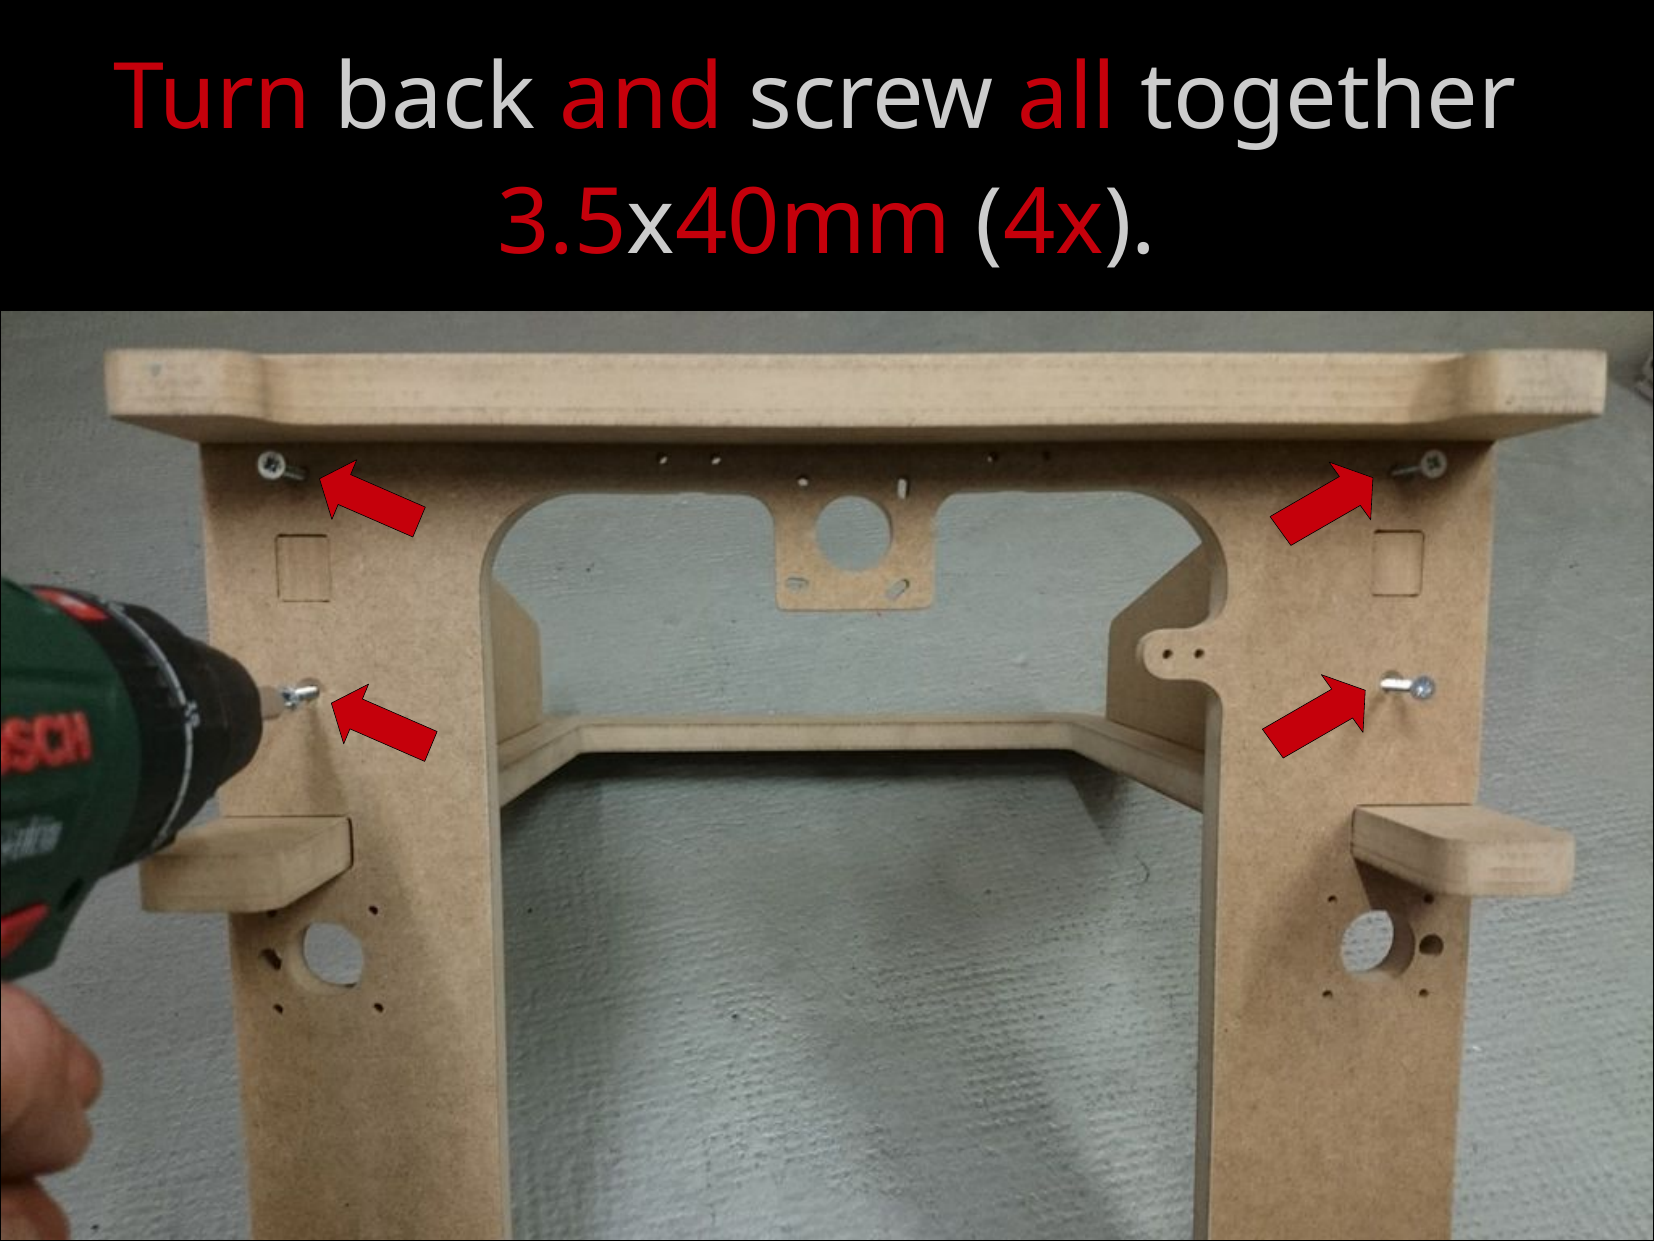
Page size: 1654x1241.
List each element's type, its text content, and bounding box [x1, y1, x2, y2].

text_box [1270, 462, 1373, 546]
text_box [1262, 674, 1366, 759]
text_box [331, 684, 438, 762]
title Turn back and screw all together 3.5x40mm (4x). [0, 0, 1654, 311]
text_box [319, 459, 426, 537]
picture [0, 311, 1654, 1241]
